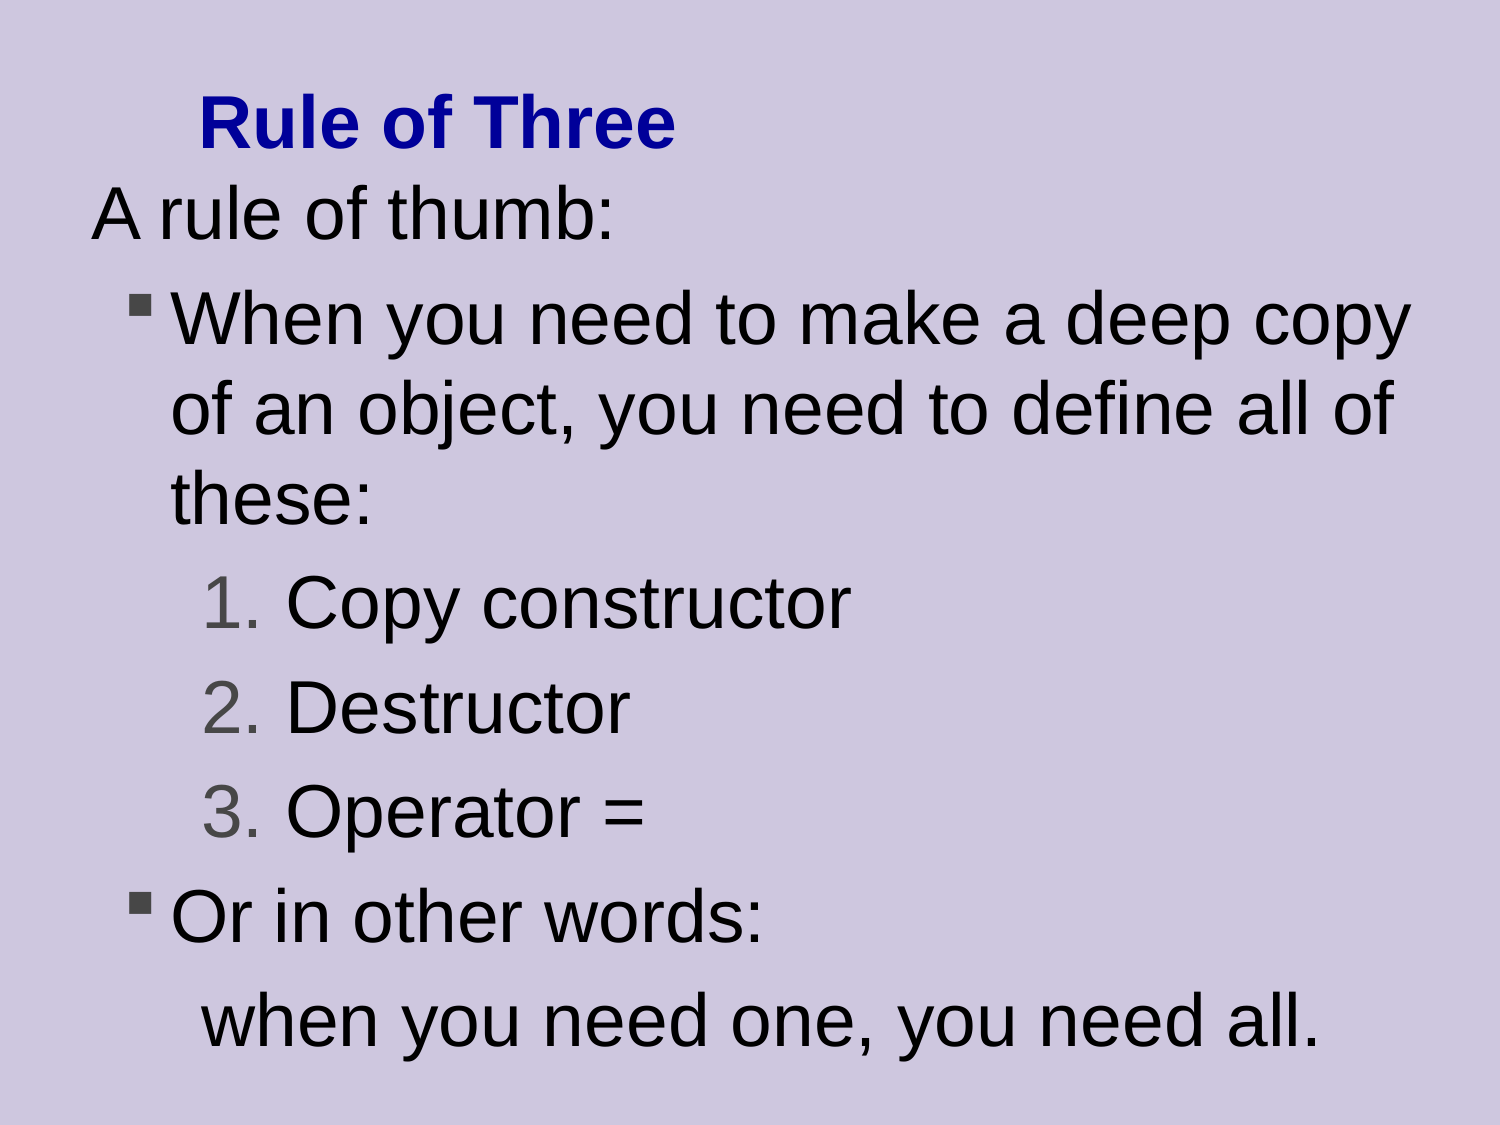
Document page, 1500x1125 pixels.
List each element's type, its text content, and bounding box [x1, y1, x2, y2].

title Rule of Three [198, 24, 1468, 213]
list A rule of thumb: When you need to make a deep copy of an object, you need to define all of these: Copy constructor Destructor Operator = Or in other words: when you need one, you need all. [45, 164, 1463, 1062]
